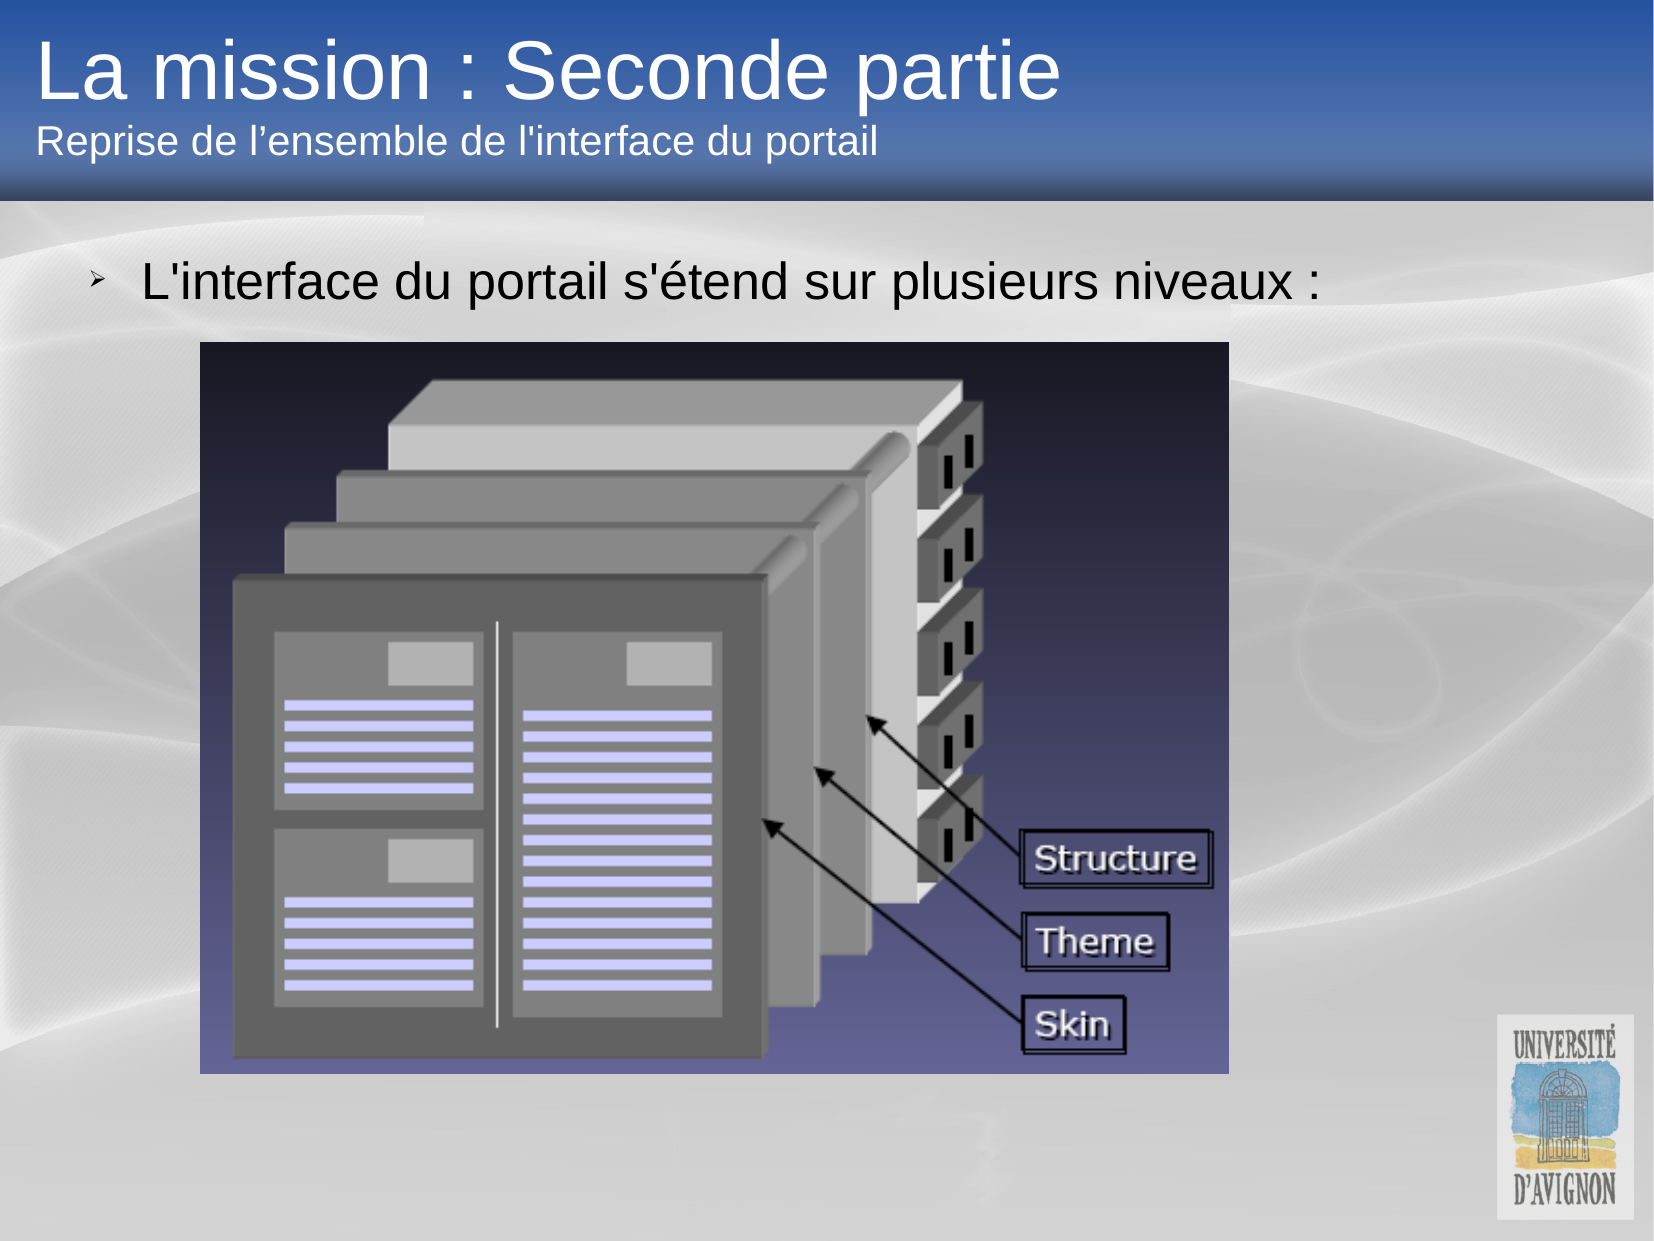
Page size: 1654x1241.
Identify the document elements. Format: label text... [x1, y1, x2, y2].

list L'interface du portail s'étend sur plusieurs niveaux : [70, 165, 1560, 984]
picture [0, 0, 1654, 1241]
title La mission : Seconde partie Reprise de l’ensemble de l'interface du portail [35, 0, 1498, 213]
